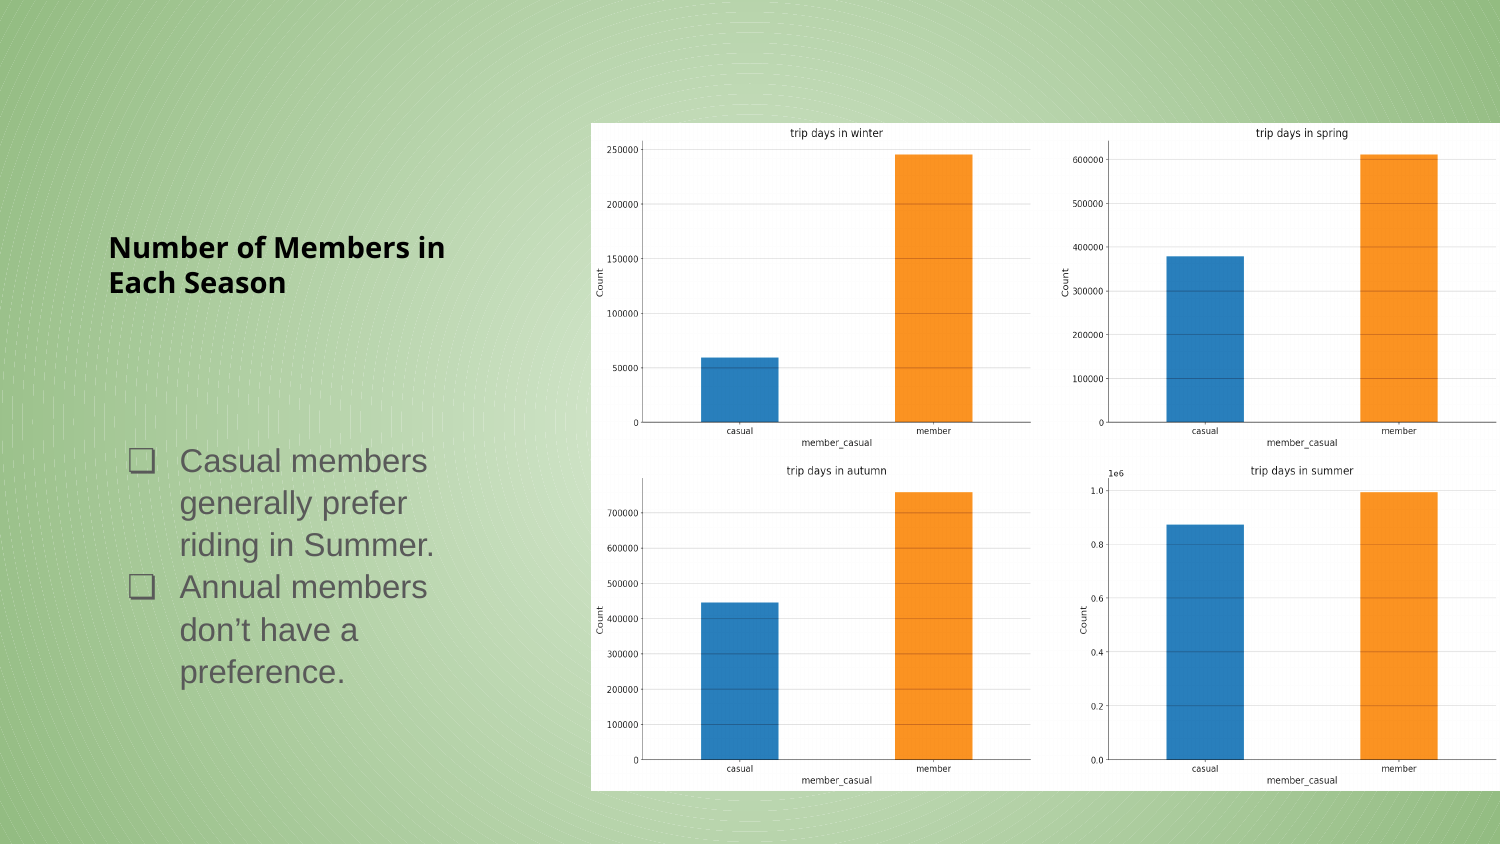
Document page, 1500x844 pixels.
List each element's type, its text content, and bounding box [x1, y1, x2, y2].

list Casual members generally prefer riding in Summer. Annual members don’t have a preference. [93, 421, 480, 791]
text_box Number of Members in Each Season [93, 213, 493, 311]
picture [591, 123, 1500, 791]
